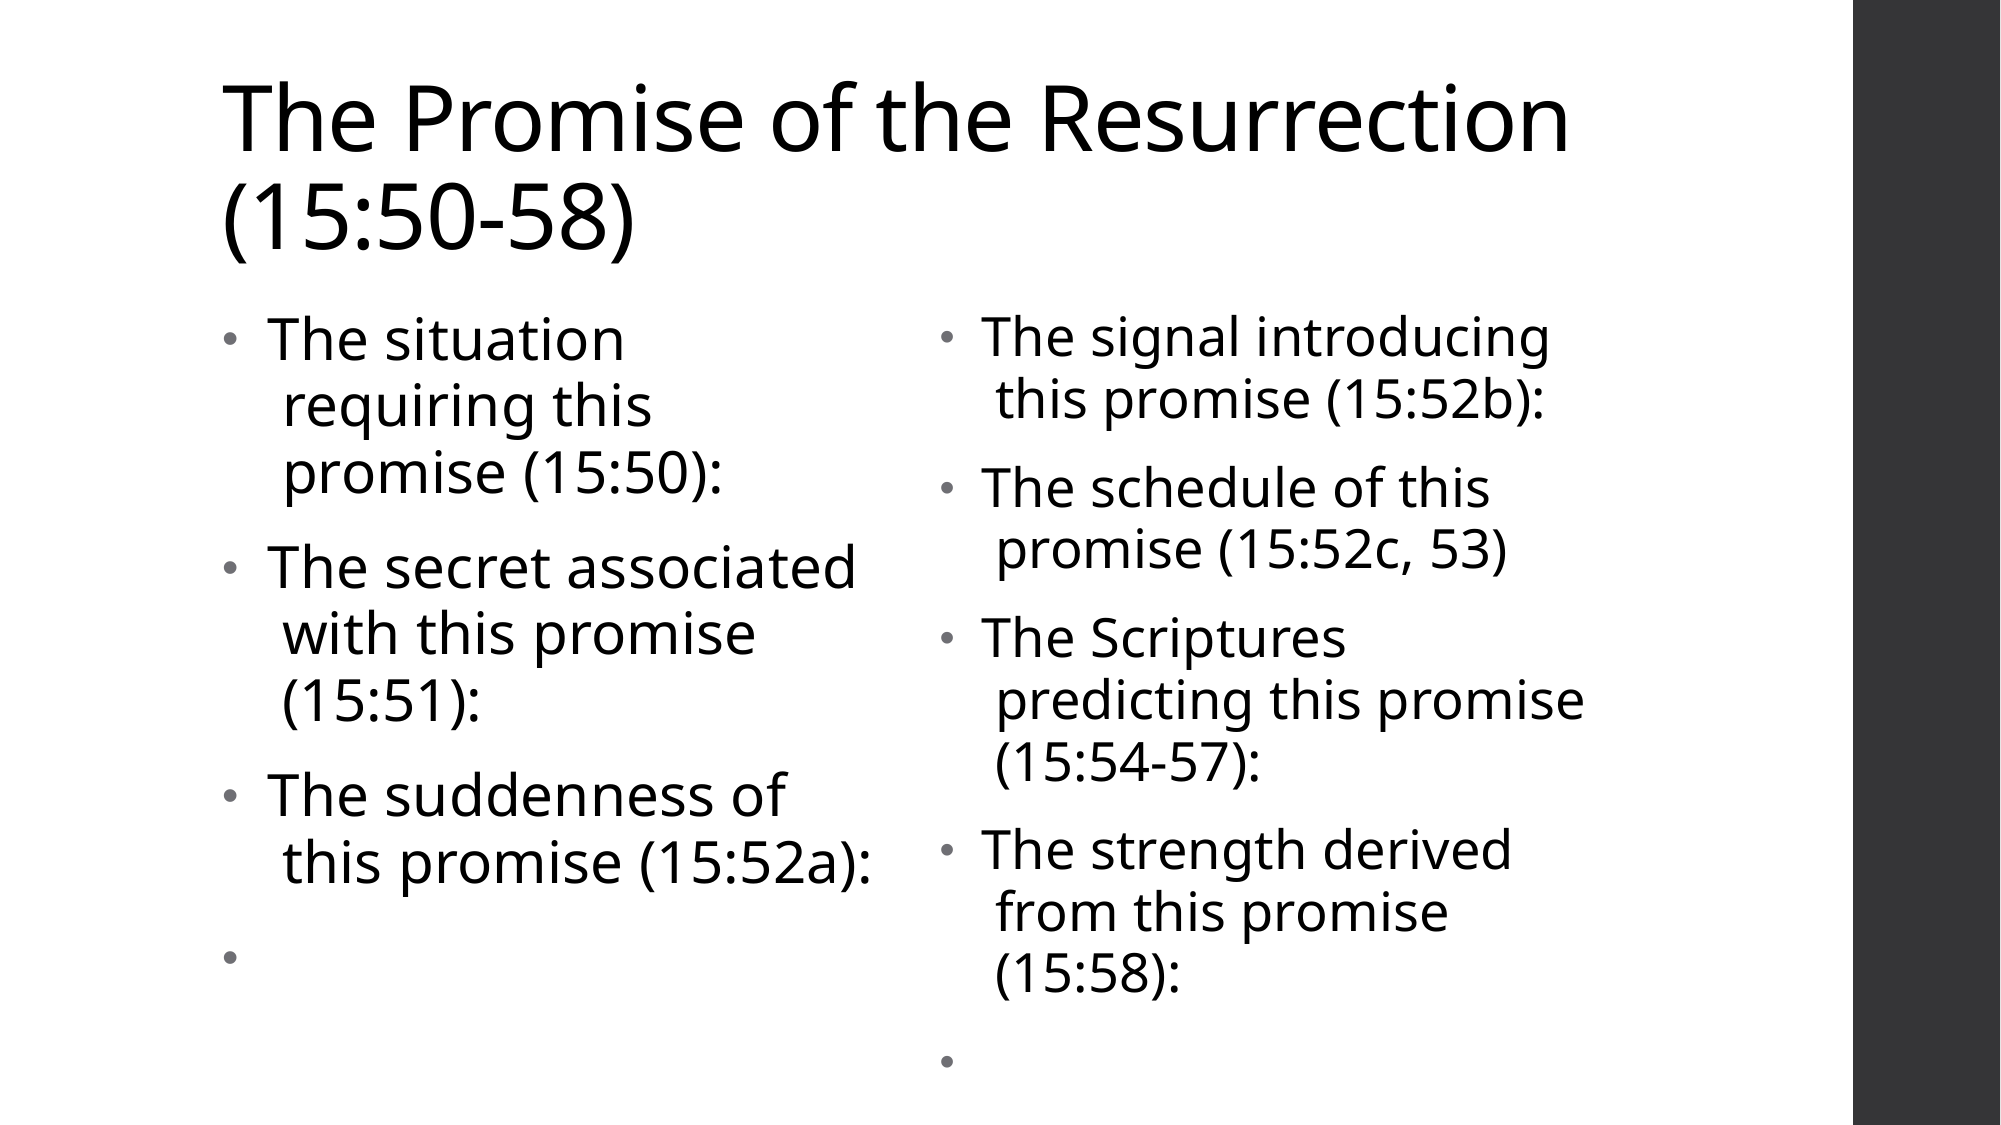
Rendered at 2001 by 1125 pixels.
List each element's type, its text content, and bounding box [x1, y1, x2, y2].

list The signal introducing this promise (15:52b): The schedule of this promise (15:52c, 53) The Scriptures predicting this promise (15:54-57): The strength derived from this promise (15:58): [924, 299, 1617, 1014]
title The Promise of the Resurrection (15:50-58) [206, 60, 1797, 278]
list The situation requiring this promise (15:50): The secret associated with this promise (15:51): The suddenness of this promise (15:52a): [207, 299, 900, 1014]
